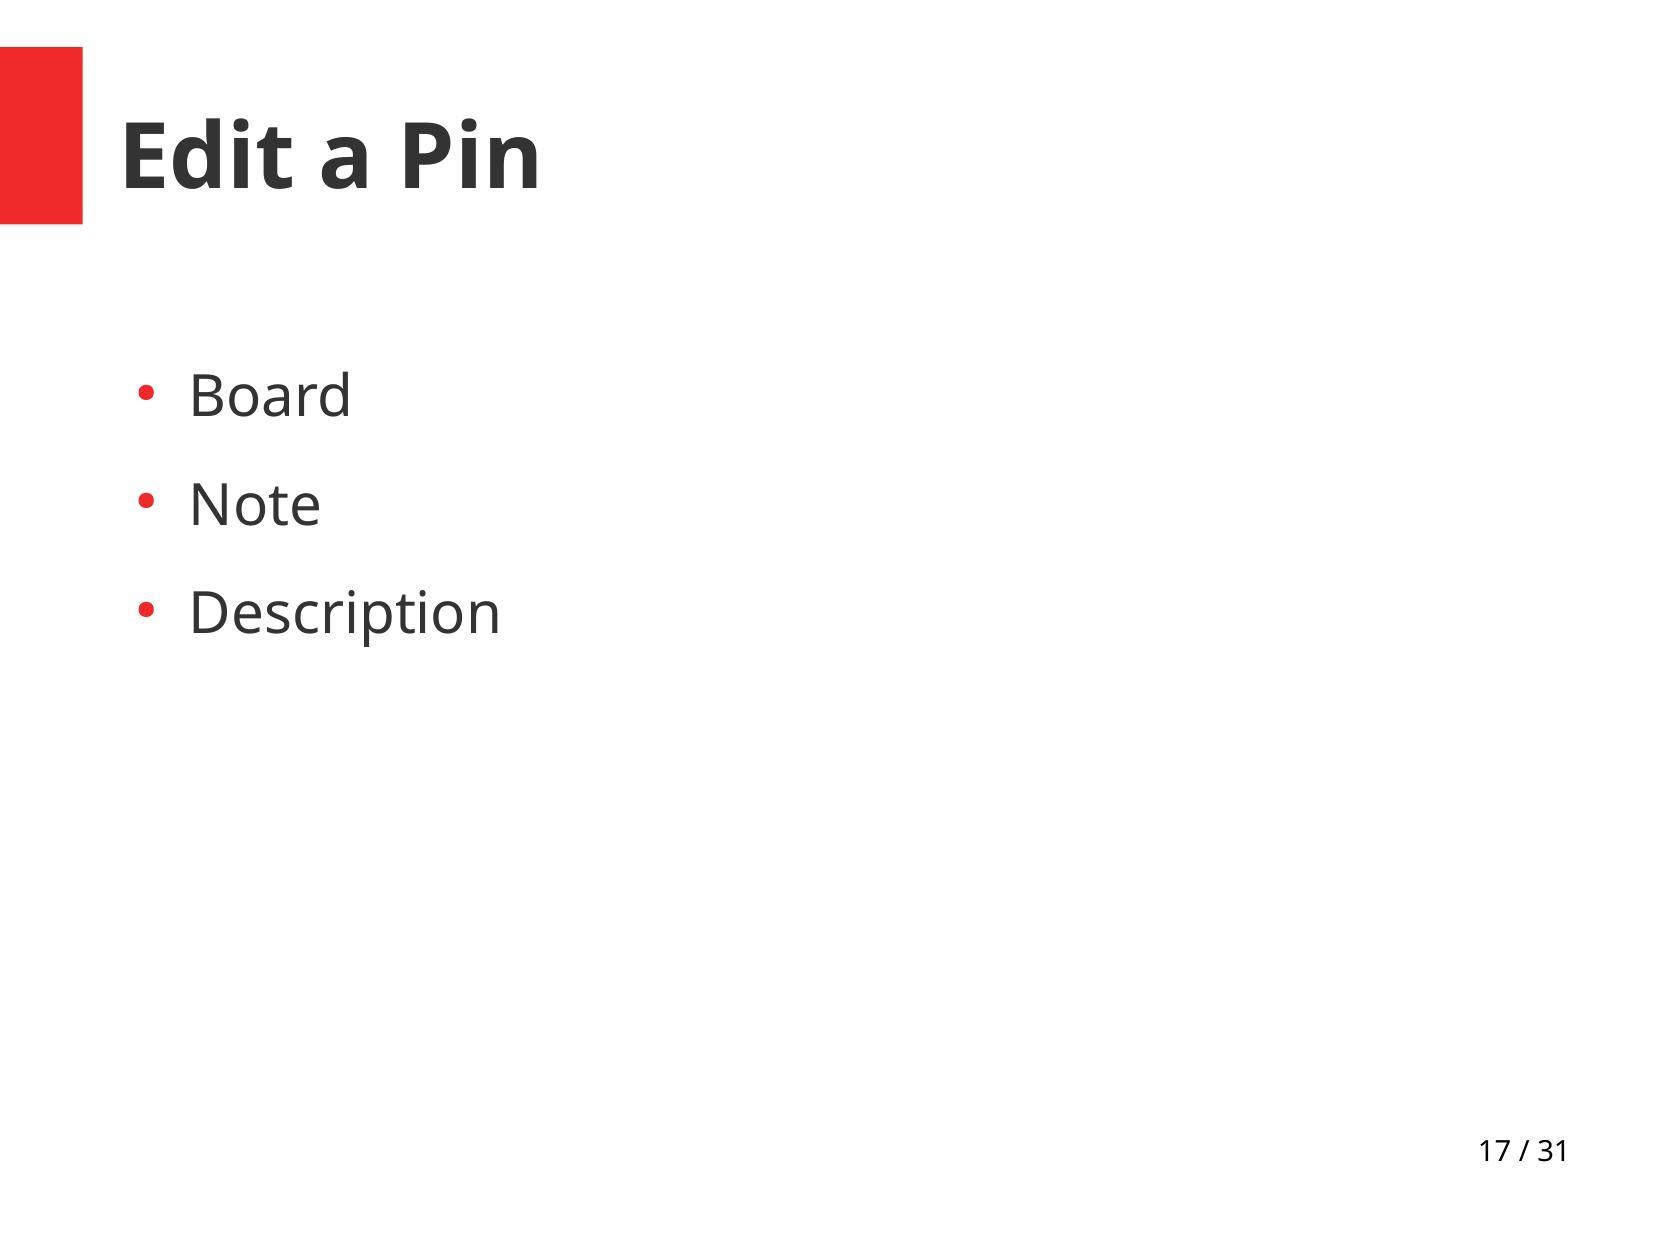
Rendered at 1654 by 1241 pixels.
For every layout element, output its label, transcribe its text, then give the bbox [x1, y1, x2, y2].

list Board Note Description [118, 354, 1536, 1074]
title Edit a Pin [118, 49, 1571, 257]
